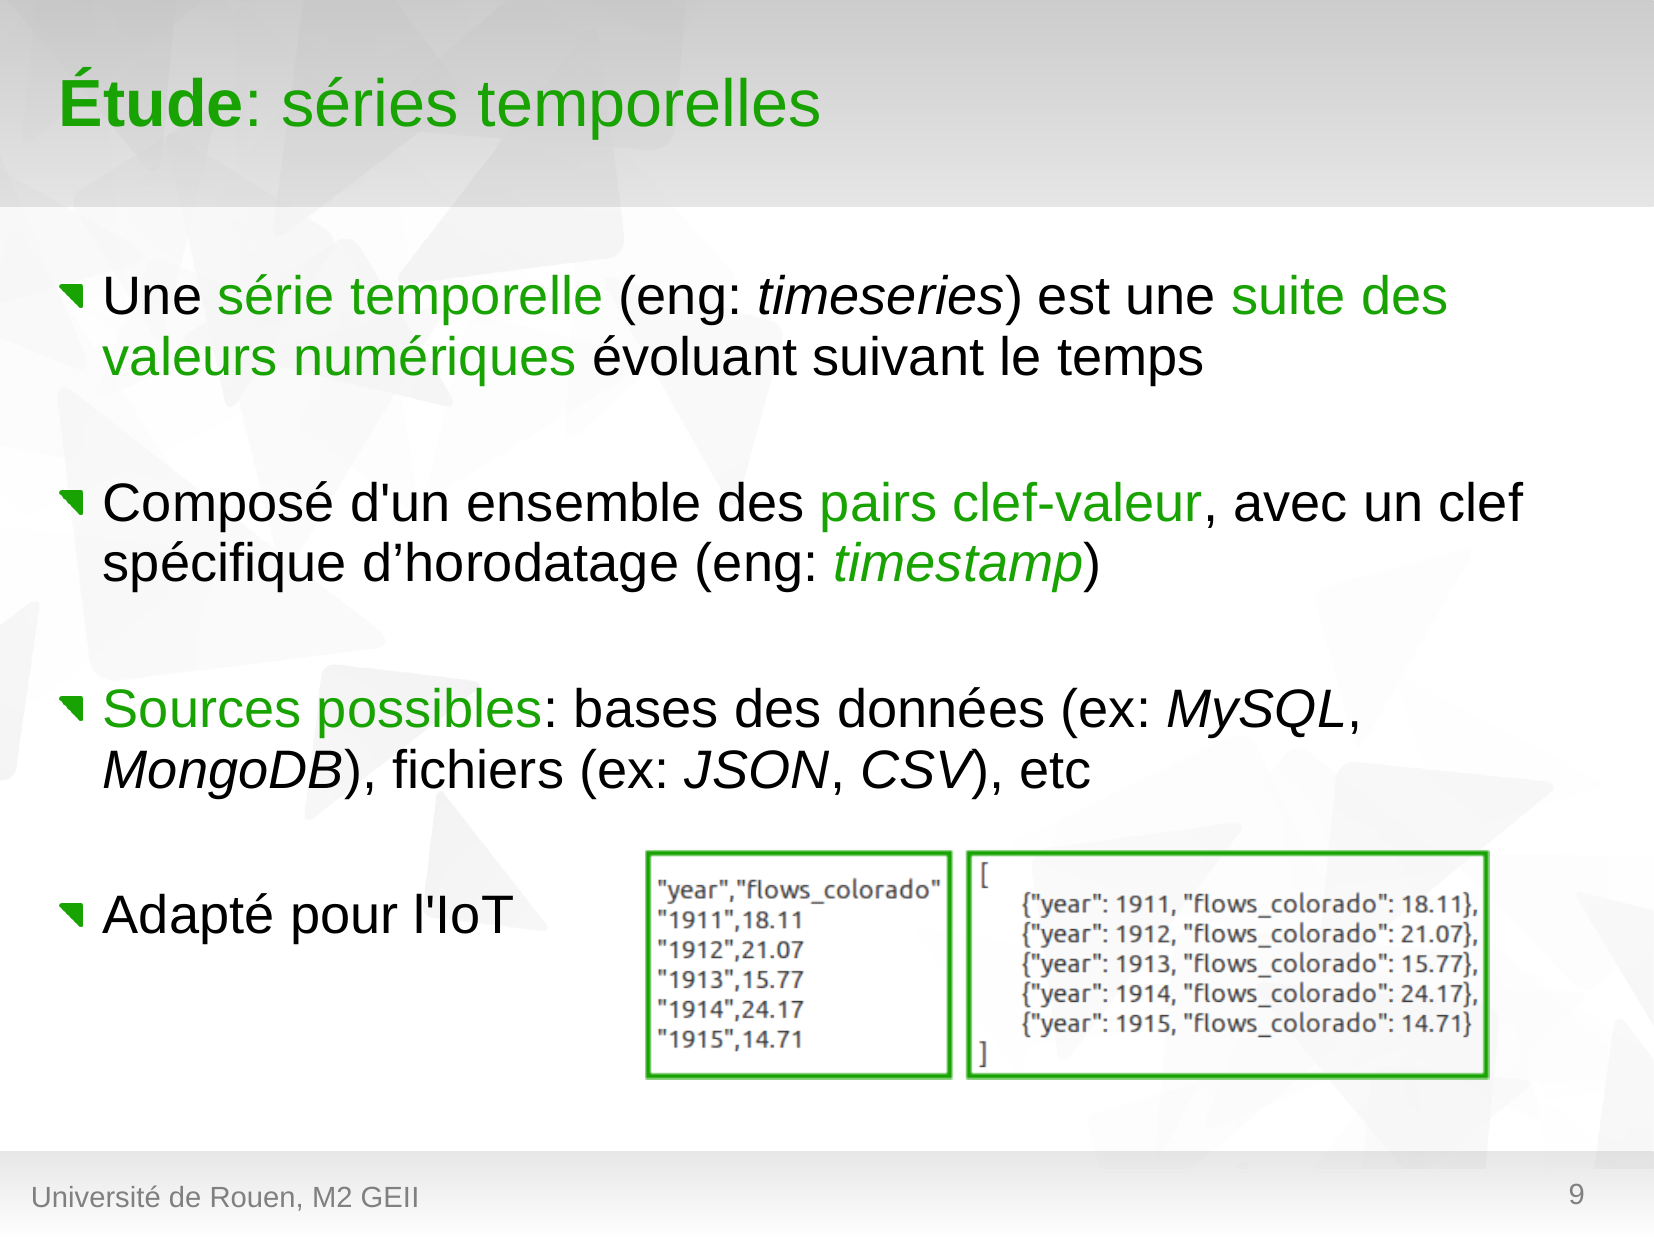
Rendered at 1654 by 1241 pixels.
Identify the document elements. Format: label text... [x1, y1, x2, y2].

picture [0, 0, 783, 931]
list Une série temporelle (eng: timeseries) est une suite des valeurs numériques évoluant suivant le temps Composé d'un ensemble des pairs clef-valeur, avec un clef spécifique d’horodatage (eng: timestamp) Sources possibles: bases des données (ex: MySQL, MongoDB), fichiers (ex: JSON, CSV), etc Adapté pour l'IoT [59, 265, 1595, 986]
title Étude: séries temporelles [59, 29, 1595, 178]
picture [645, 548, 1654, 1169]
